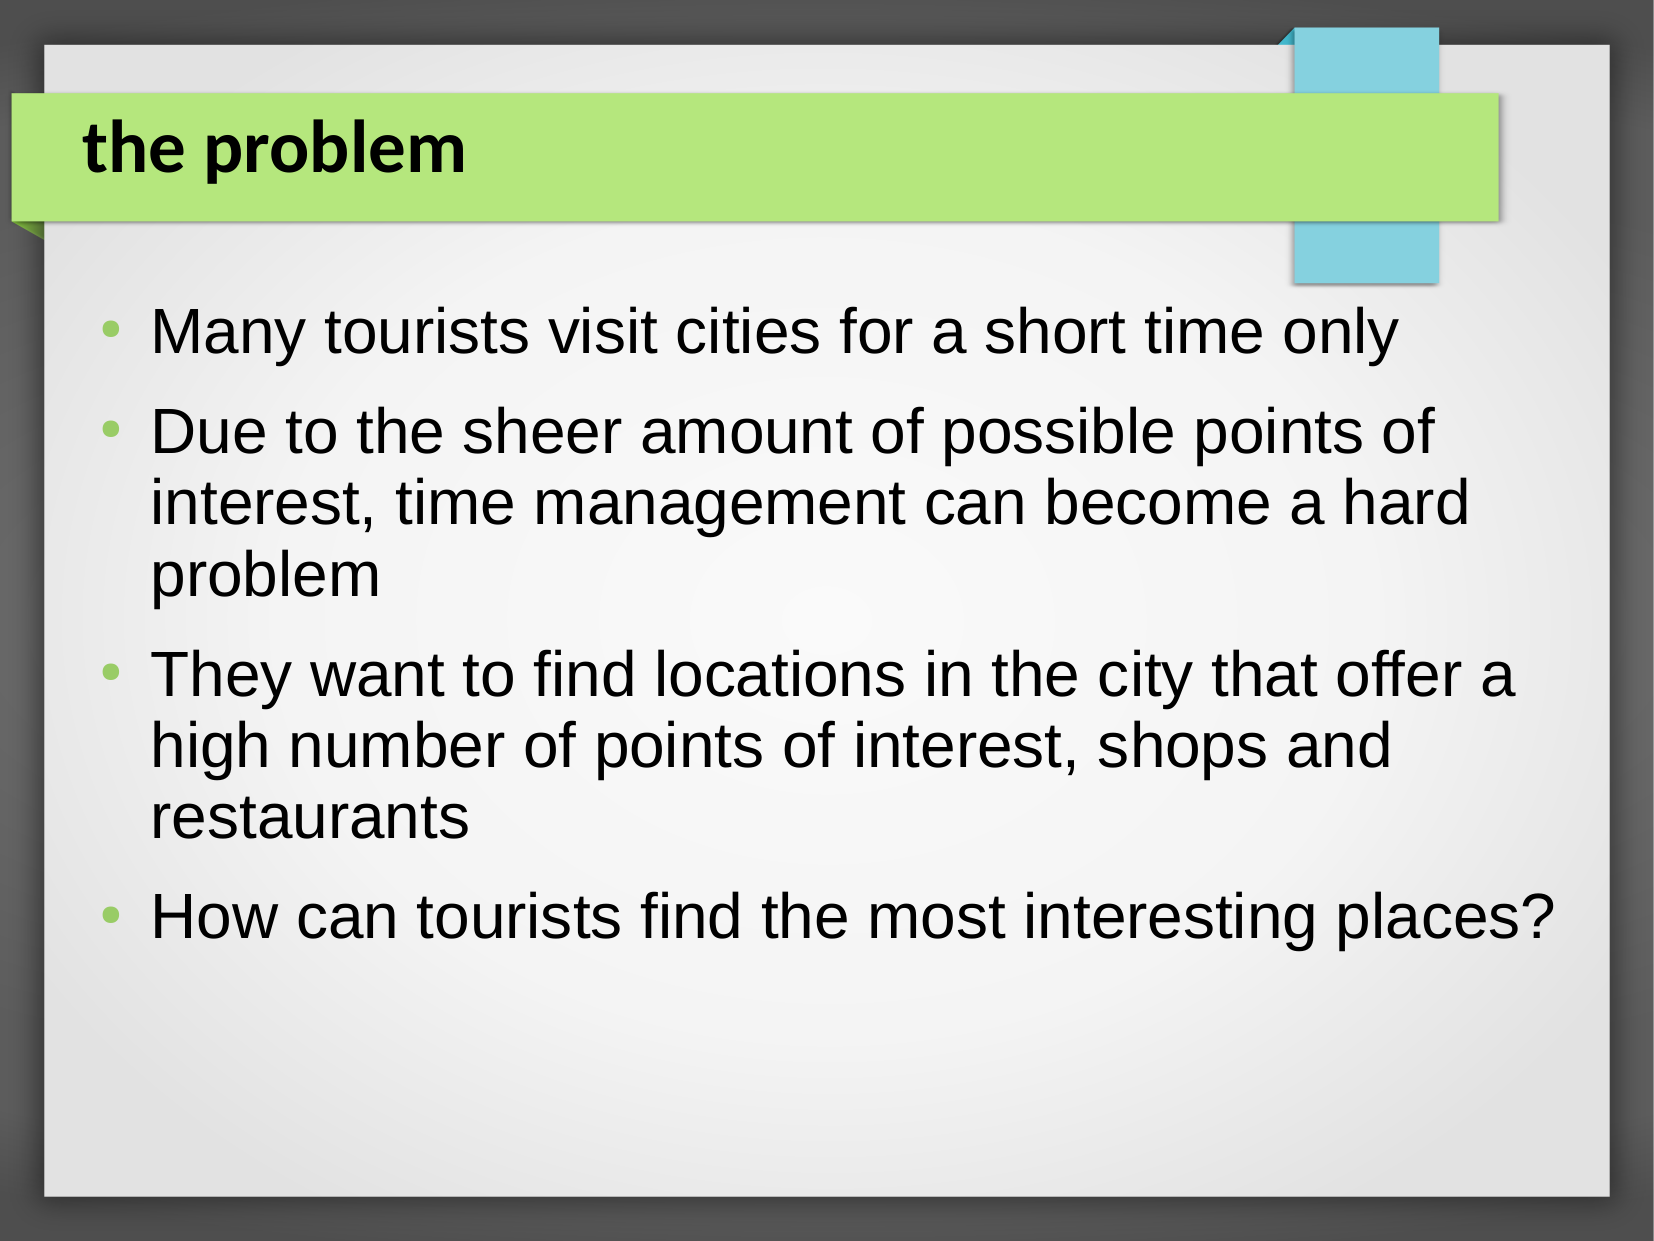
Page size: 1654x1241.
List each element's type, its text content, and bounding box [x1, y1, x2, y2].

list Many tourists visit cities for a short time only Due to the sheer amount of possible points of interest, time management can become a hard problem They want to find locations in the city that offer a high number of points of interest, shops and restaurants How can tourists find the most interesting places? [82, 295, 1571, 1015]
picture [0, 0, 1654, 1241]
title the problem [82, 94, 1264, 213]
